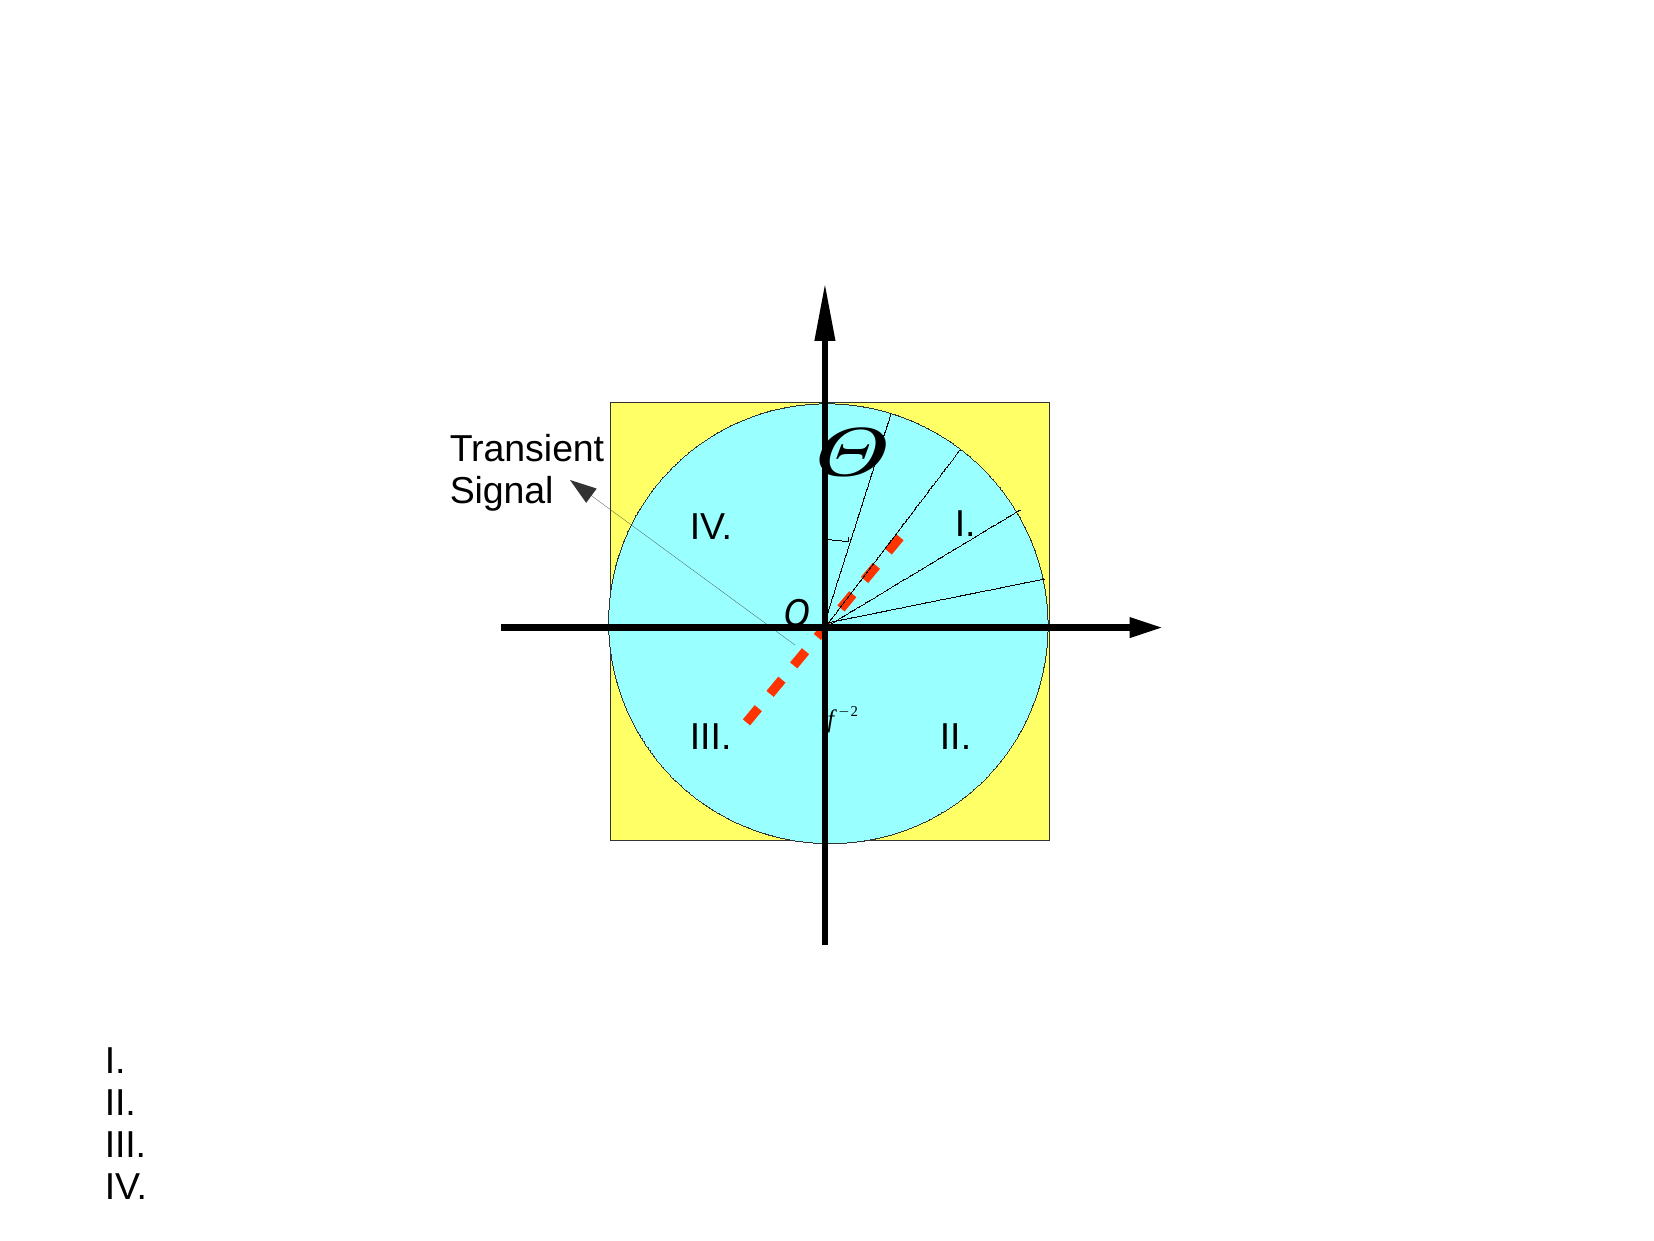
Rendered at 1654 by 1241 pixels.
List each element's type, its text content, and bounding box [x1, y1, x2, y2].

text_box [828, 402, 1050, 624]
text_box [610, 402, 822, 624]
text_box O [768, 579, 844, 631]
chart [809, 828, 930, 886]
text_box [828, 631, 1050, 841]
text_box II. [925, 708, 1016, 766]
chart [821, 702, 940, 762]
text_box IV. [675, 498, 766, 556]
text_box III. [675, 708, 766, 766]
text_box [90, 990, 151, 1215]
text_box [608, 631, 822, 843]
text_box [608, 519, 764, 624]
chart [783, 421, 904, 480]
text_box I. [940, 495, 1021, 556]
text_box Transient Signal [435, 420, 670, 519]
